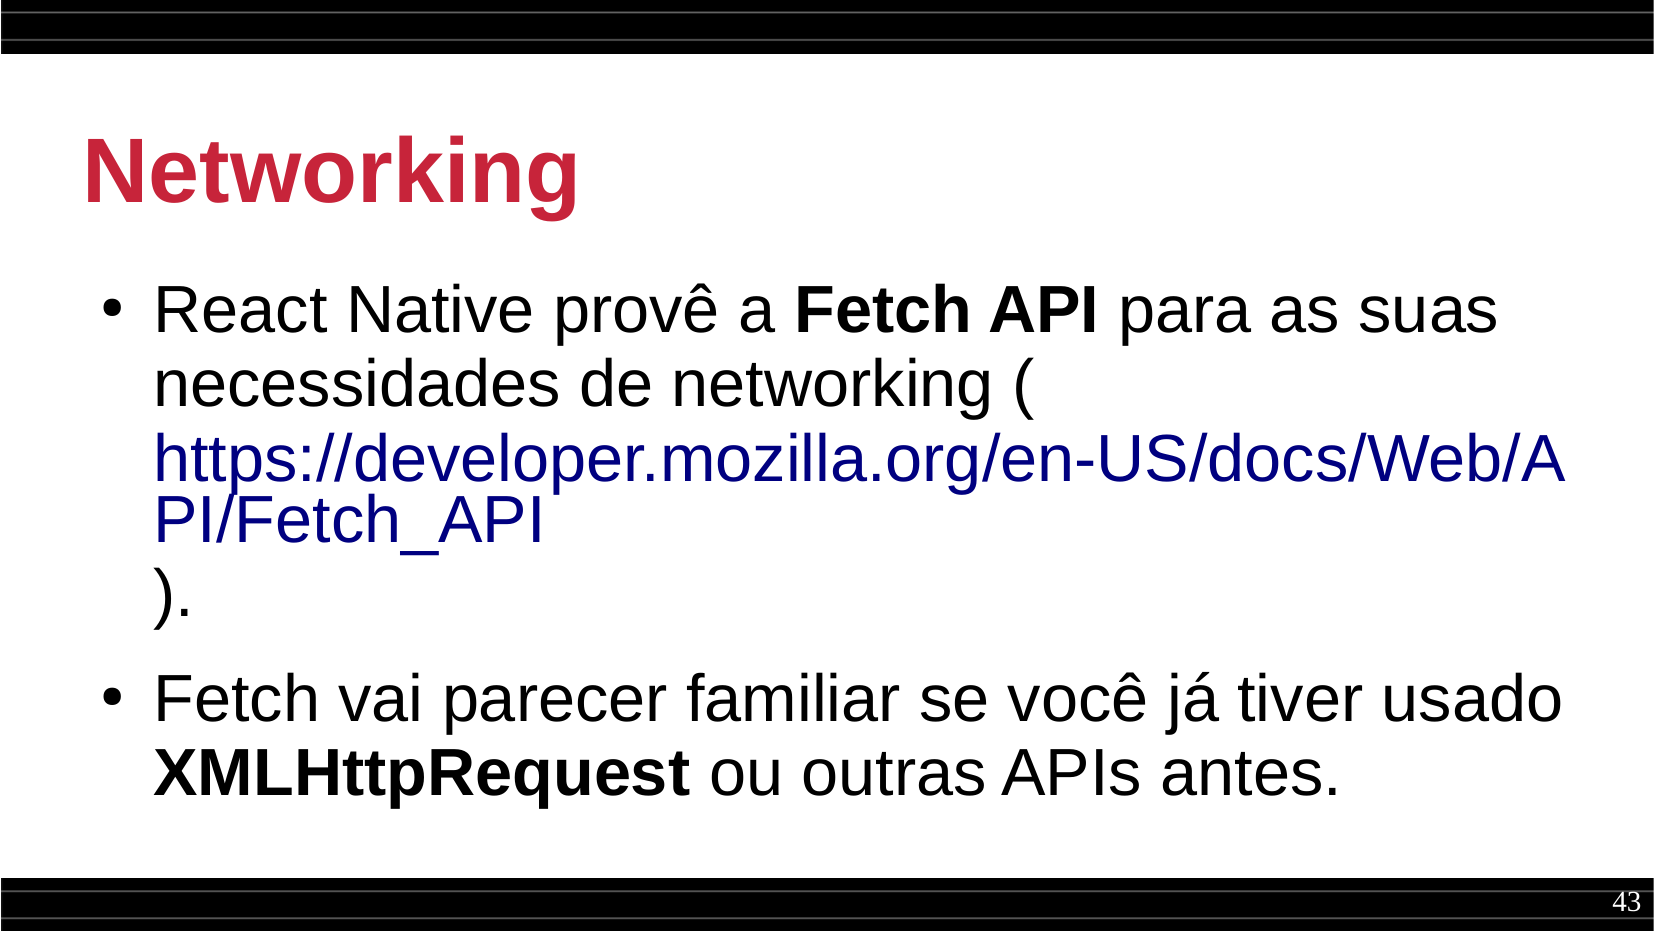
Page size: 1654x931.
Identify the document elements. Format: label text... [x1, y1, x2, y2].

picture [1, 878, 1654, 931]
picture [1, 0, 1654, 54]
list React Native provê a Fetch API para as suas necessidades de networking (https://developer.mozilla.org/en-US/docs/Web/API/Fetch_API). Fetch vai parecer familiar se você já tiver usado XMLHttpRequest ou outras APIs antes. [82, 271, 1571, 758]
title Networking [82, 92, 1571, 249]
